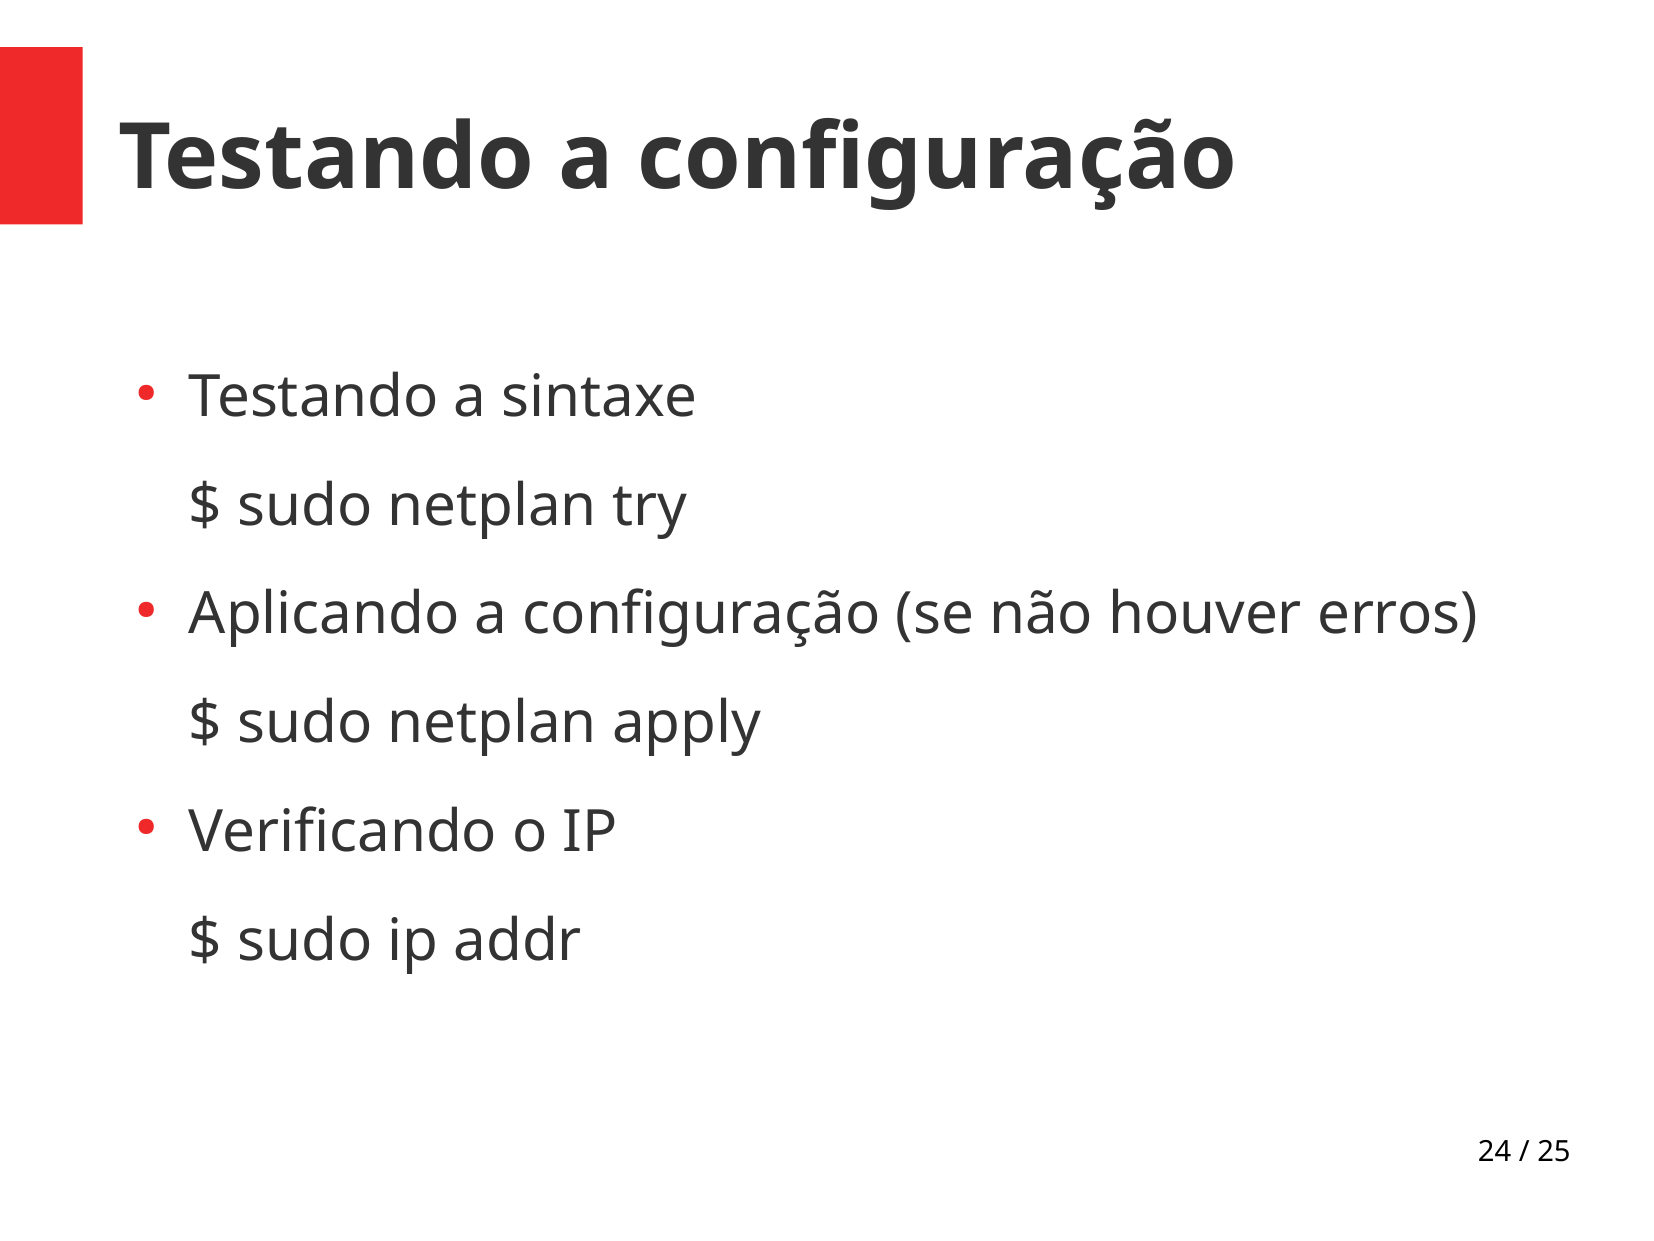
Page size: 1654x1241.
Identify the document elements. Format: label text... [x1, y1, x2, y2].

list Testando a sintaxe $ sudo netplan try Aplicando a configuração (se não houver erros) $ sudo netplan apply Verificando o IP $ sudo ip addr [118, 354, 1536, 1074]
title Testando a configuração [118, 49, 1571, 257]
